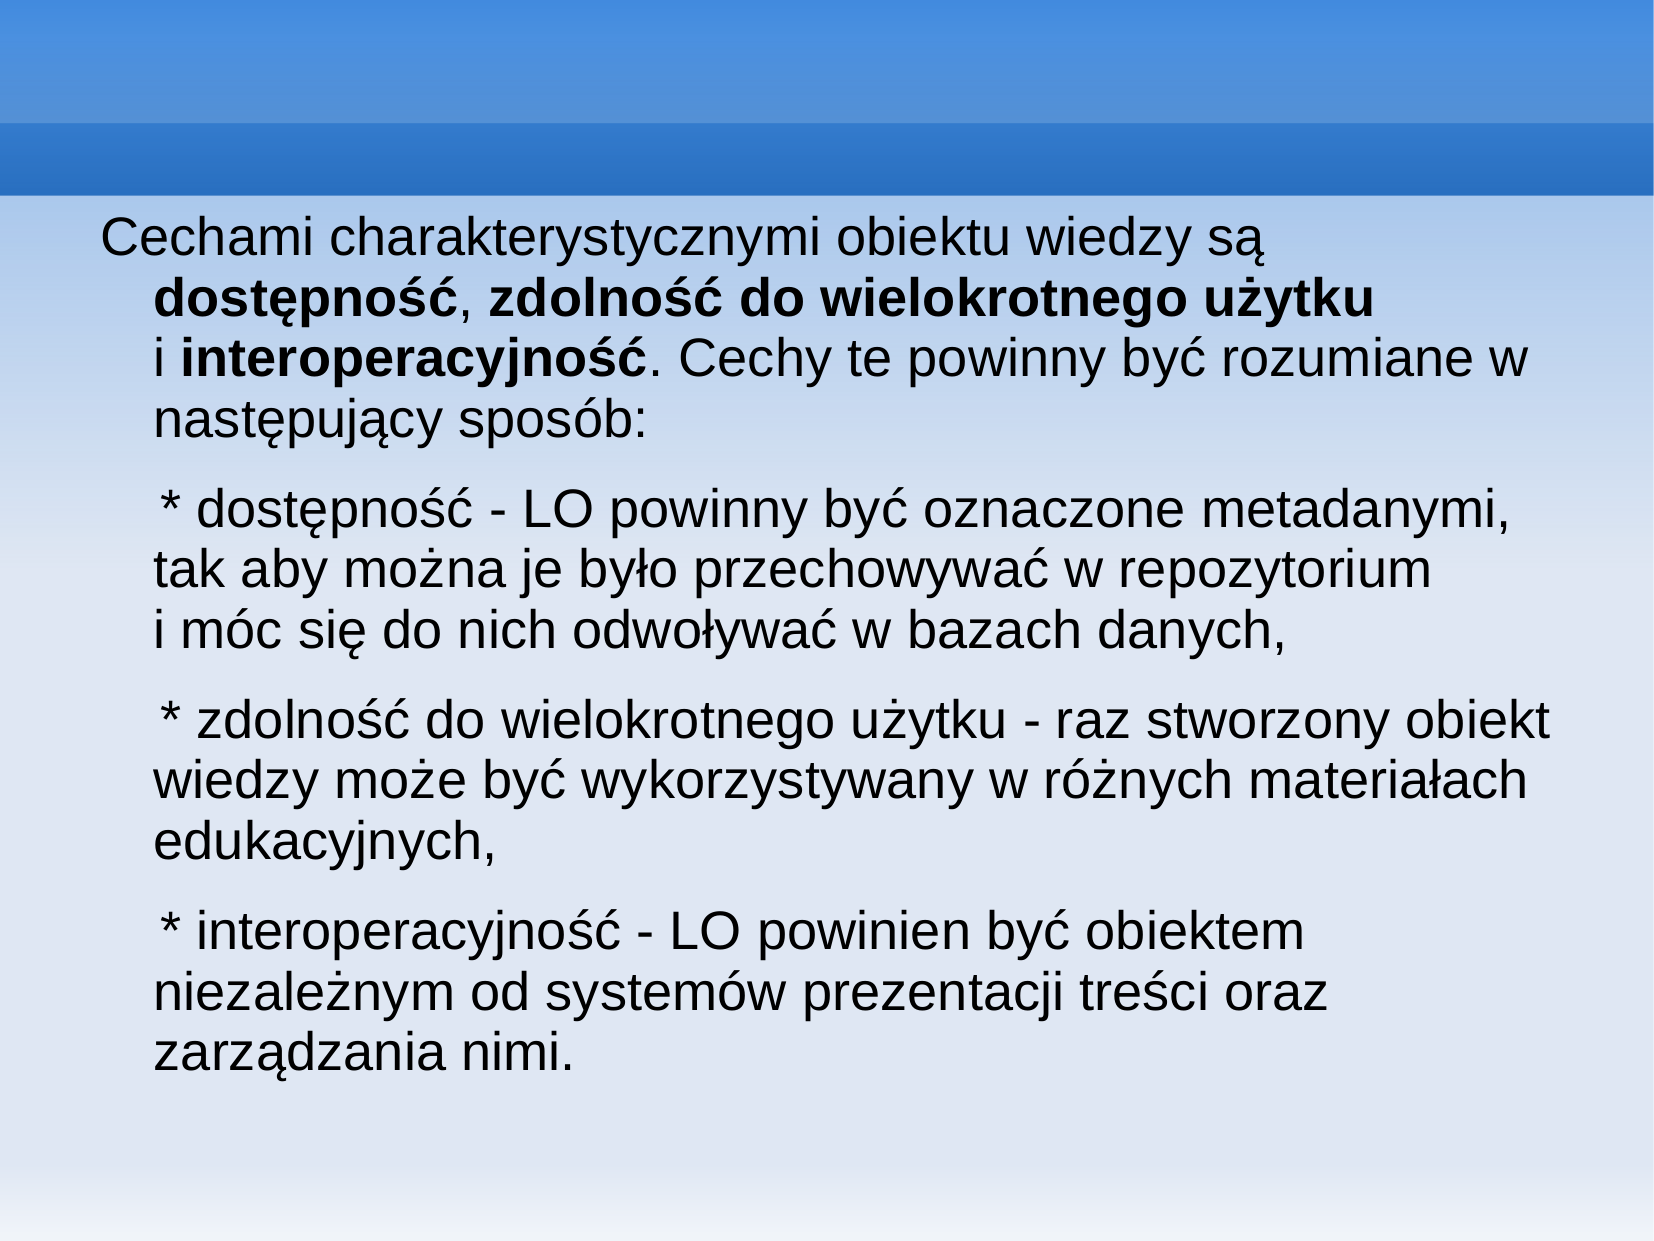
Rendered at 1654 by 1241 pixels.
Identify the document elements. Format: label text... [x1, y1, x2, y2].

list Cechami charakterystycznymi obiektu wiedzy są dostępność, zdolność do wielokrotnego użytku i interoperacyjność. Cechy te powinny być rozumiane w następujący sposób: * dostępność - LO powinny być oznaczone metadanymi, tak aby można je było przechowywać w repozytorium i móc się do nich odwoływać w bazach danych, * zdolność do wielokrotnego użytku - raz stworzony obiekt wiedzy może być wykorzystywany w różnych materiałach edukacyjnych, * interoperacyjność - LO powinien być obiektem niezależnym od systemów prezentacji treści oraz zarządzania nimi. [82, 206, 1571, 1241]
title [76, 7, 1565, 200]
picture [0, 0, 1654, 1241]
